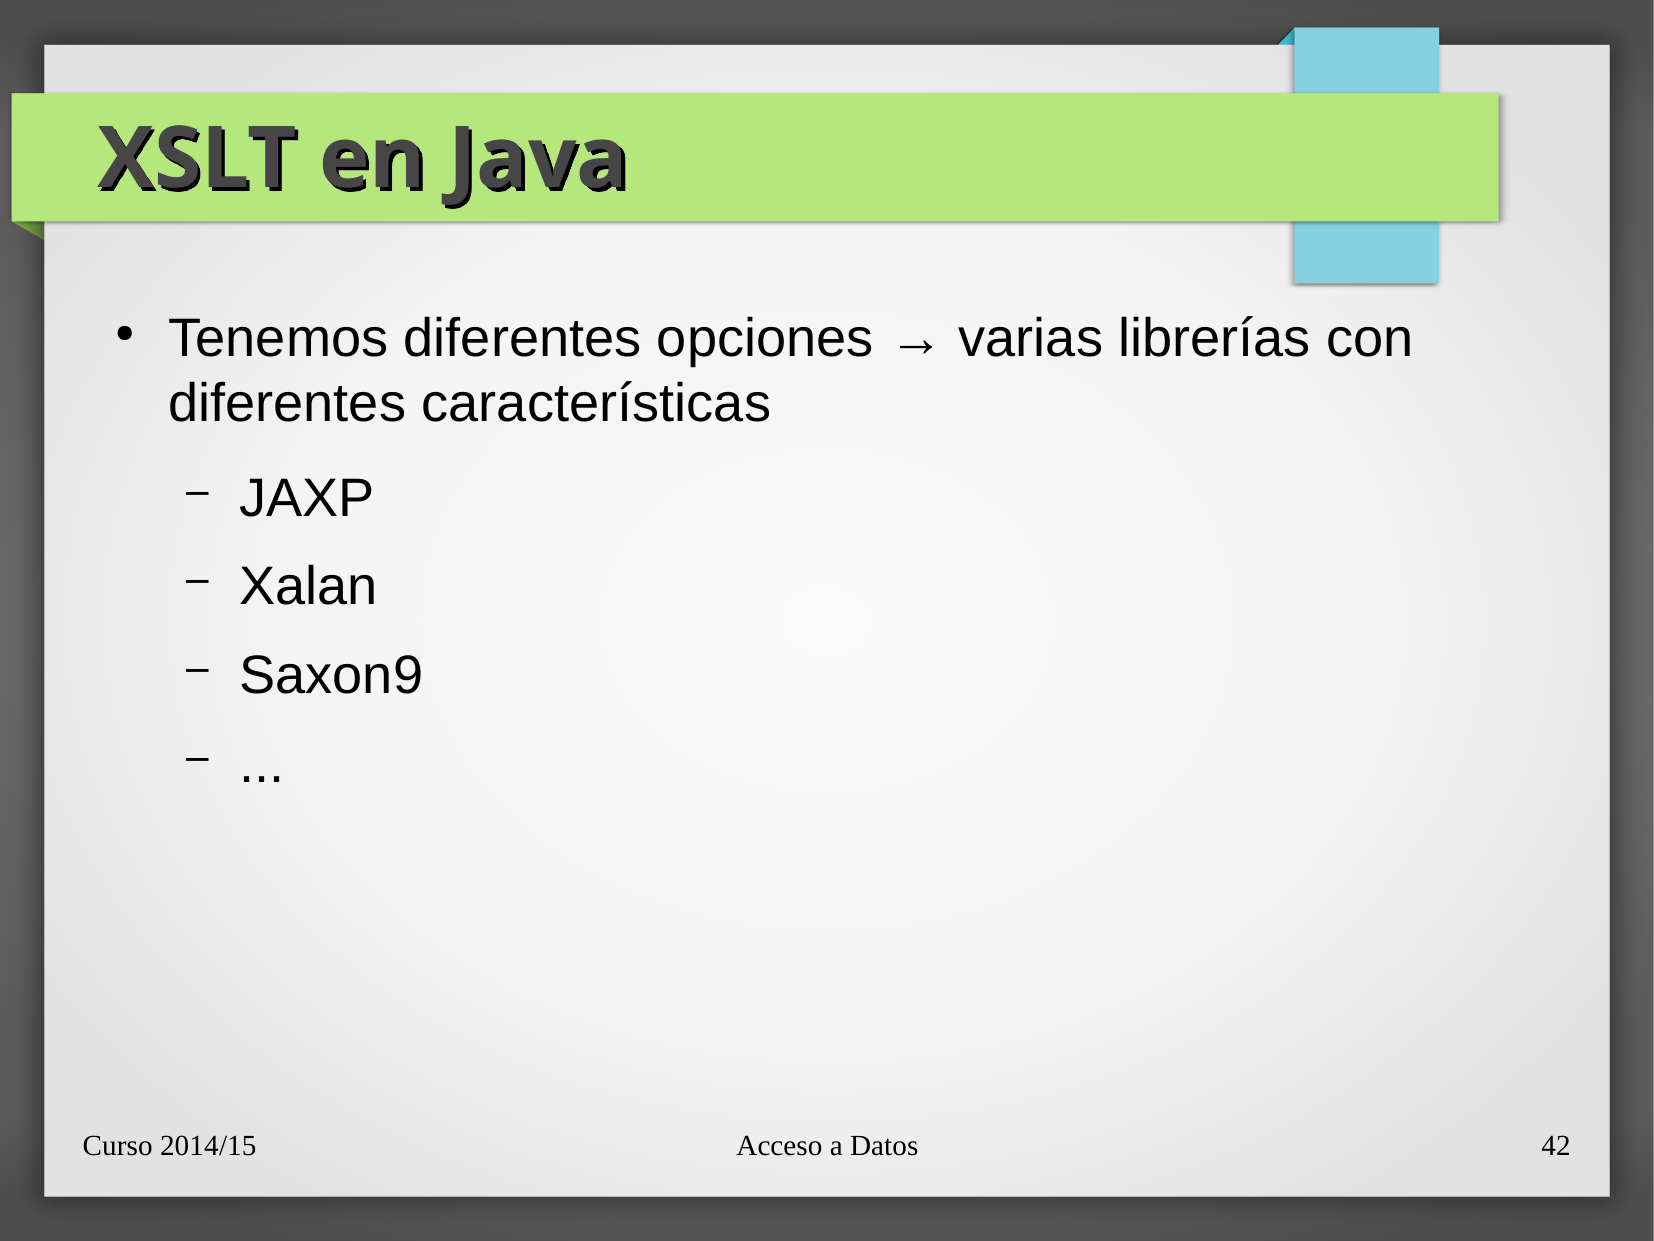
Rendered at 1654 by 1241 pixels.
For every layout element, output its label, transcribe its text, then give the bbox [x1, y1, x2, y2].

list Tenemos diferentes opciones → varias librerías con diferentes características JAXP Xalan Saxon9 ... [82, 295, 1571, 1015]
title XSLT en Java [82, 94, 1264, 213]
picture [0, 0, 1654, 1241]
